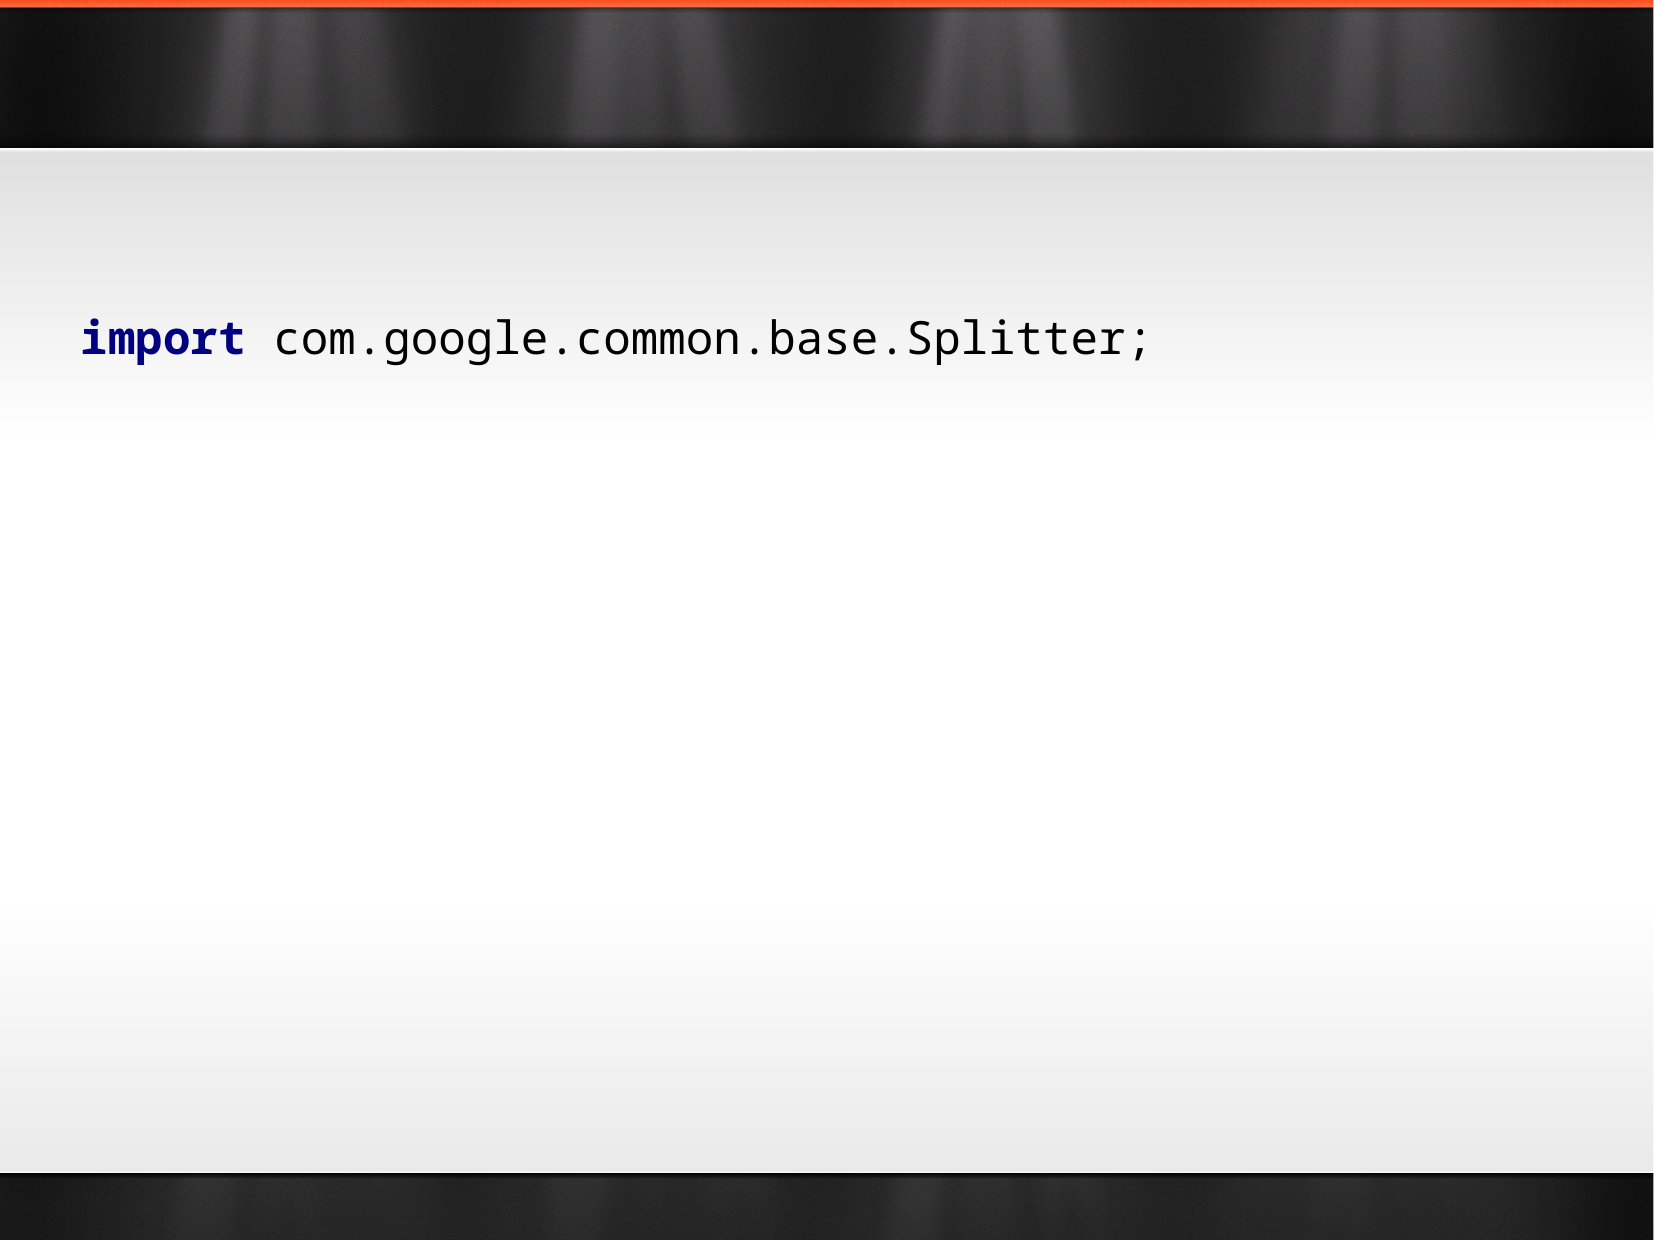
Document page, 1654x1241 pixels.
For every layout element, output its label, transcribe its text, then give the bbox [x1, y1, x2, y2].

subtitle import com.google.common.base.Splitter; [80, 305, 1654, 1125]
picture [0, 0, 1654, 1240]
